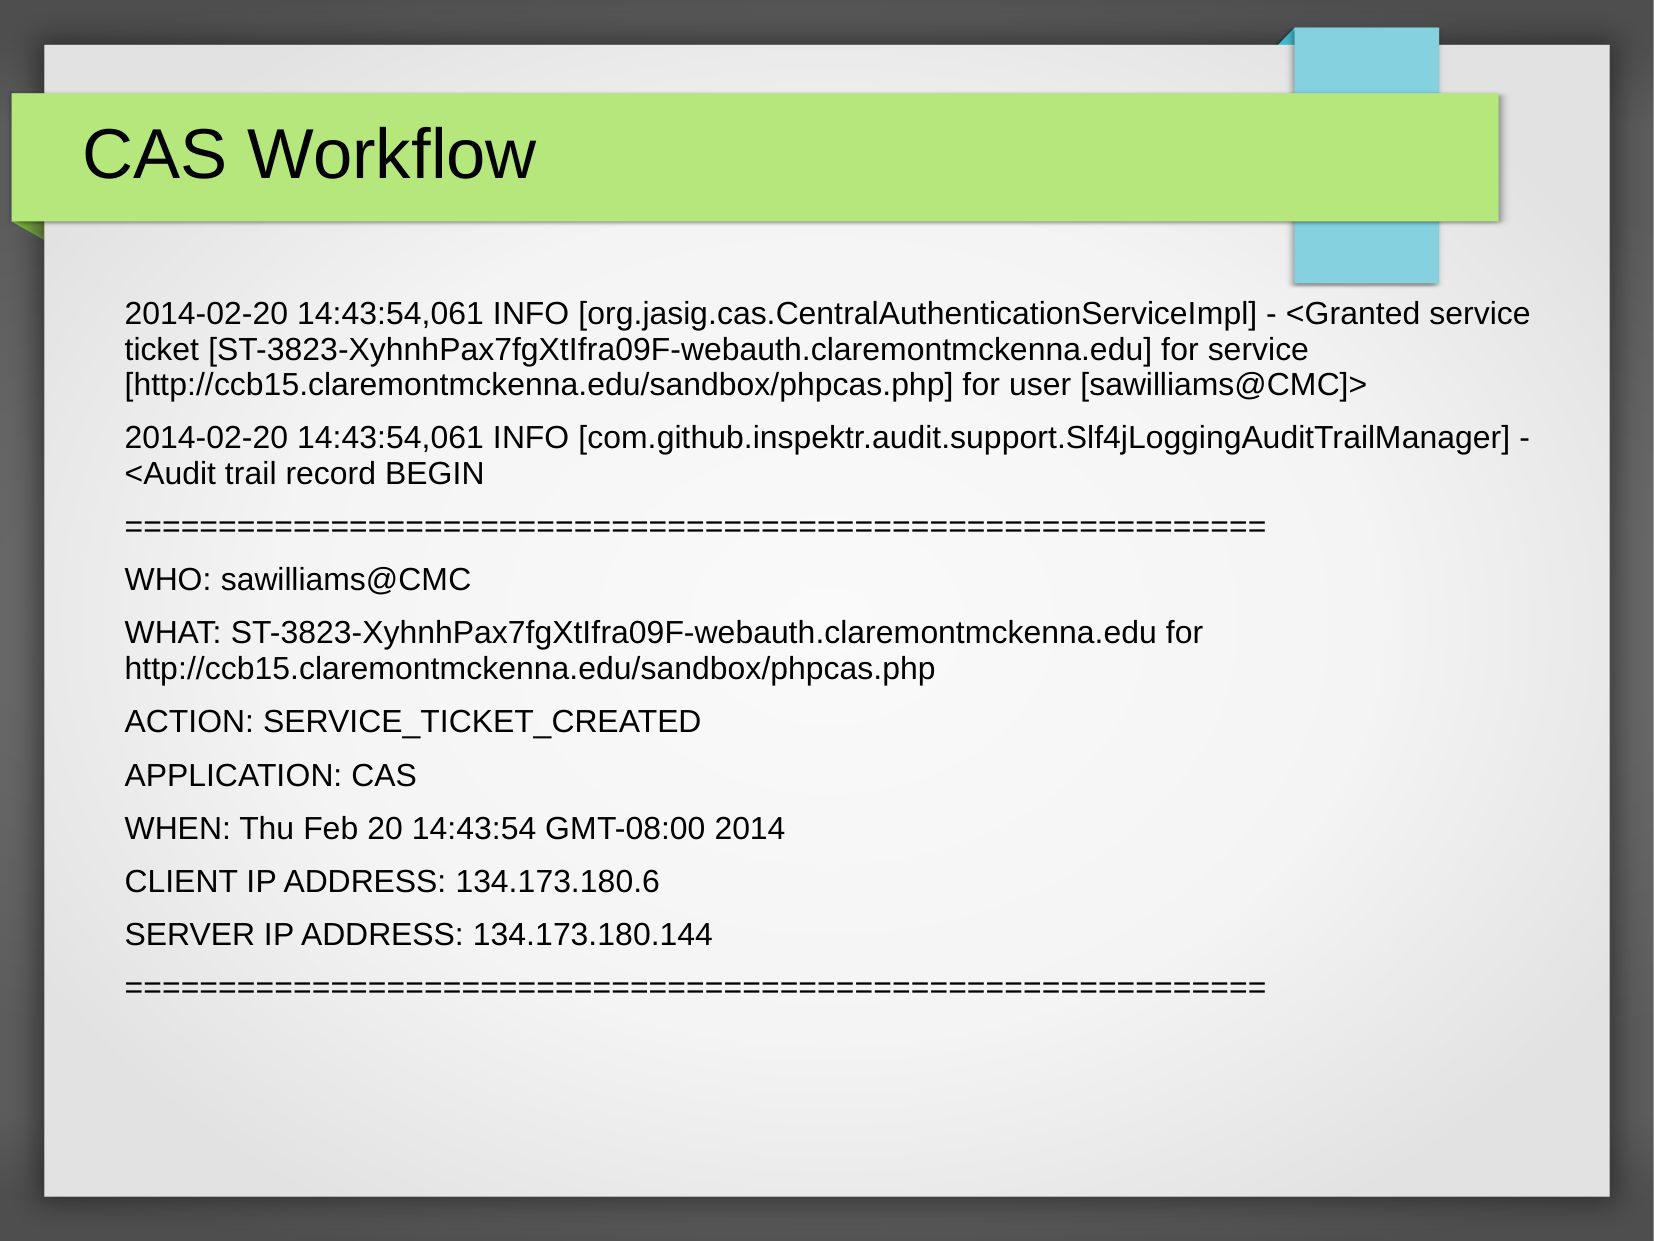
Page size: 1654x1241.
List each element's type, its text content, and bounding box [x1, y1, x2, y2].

list 2014-02-20 14:43:54,061 INFO [org.jasig.cas.CentralAuthenticationServiceImpl] - <Granted service ticket [ST-3823-XyhnhPax7fgXtIfra09F-webauth.claremontmckenna.edu] for service [http://ccb15.claremontmckenna.edu/sandbox/phpcas.php] for user [sawilliams@CMC]> 2014-02-20 14:43:54,061 INFO [com.github.inspektr.audit.support.Slf4jLoggingAuditTrailManager] - <Audit trail record BEGIN ============================================================= WHO: sawilliams@CMC WHAT: ST-3823-XyhnhPax7fgXtIfra09F-webauth.claremontmckenna.edu for http://ccb15.claremontmckenna.edu/sandbox/phpcas.php ACTION: SERVICE_TICKET_CREATED APPLICATION: CAS WHEN: Thu Feb 20 14:43:54 GMT-08:00 2014 CLIENT IP ADDRESS: 134.173.180.6 SERVER IP ADDRESS: 134.173.180.144 ============================================================= [82, 295, 1571, 1015]
title CAS Workflow [82, 94, 1264, 213]
picture [0, 0, 1654, 1241]
